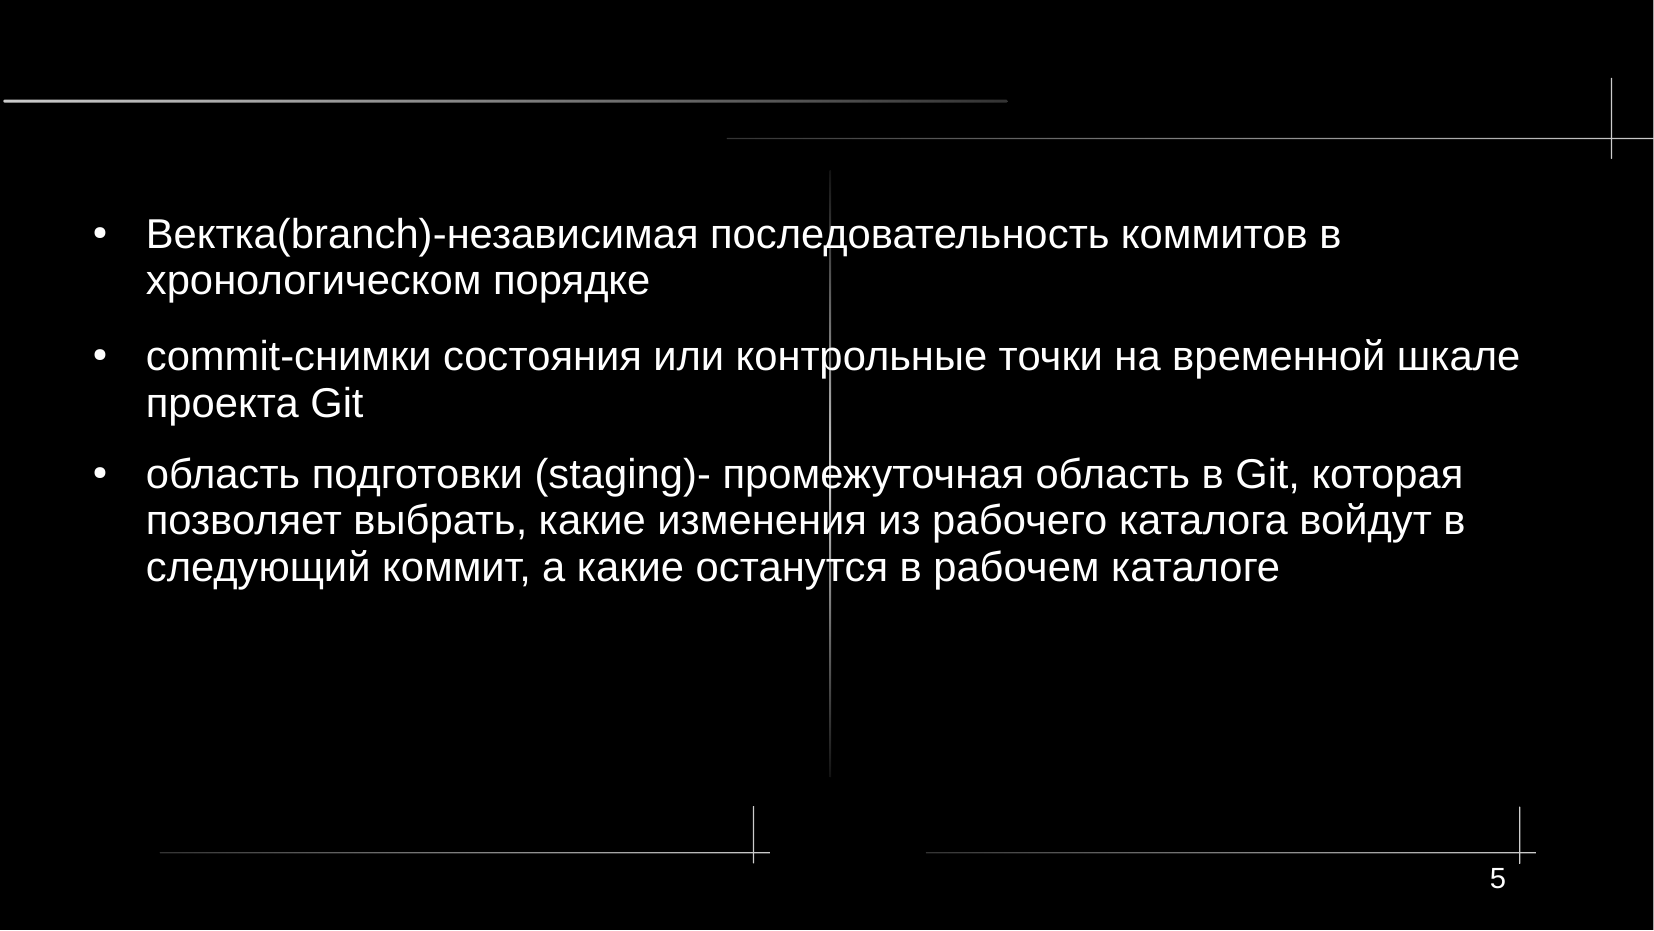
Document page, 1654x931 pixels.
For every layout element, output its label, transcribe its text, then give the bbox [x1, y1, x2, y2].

list Вектка(branch)-независимая последовательность коммитов в хронологическом порядке commit-снимки состояния или контрольные точки на временной шкале проекта Git область подготовки (staging)- промежуточная область в Git, которая позволяет выбрать, какие изменения из рабочего каталога войдут в следующий коммит, а какие останутся в рабочем каталоге [75, 210, 1576, 751]
